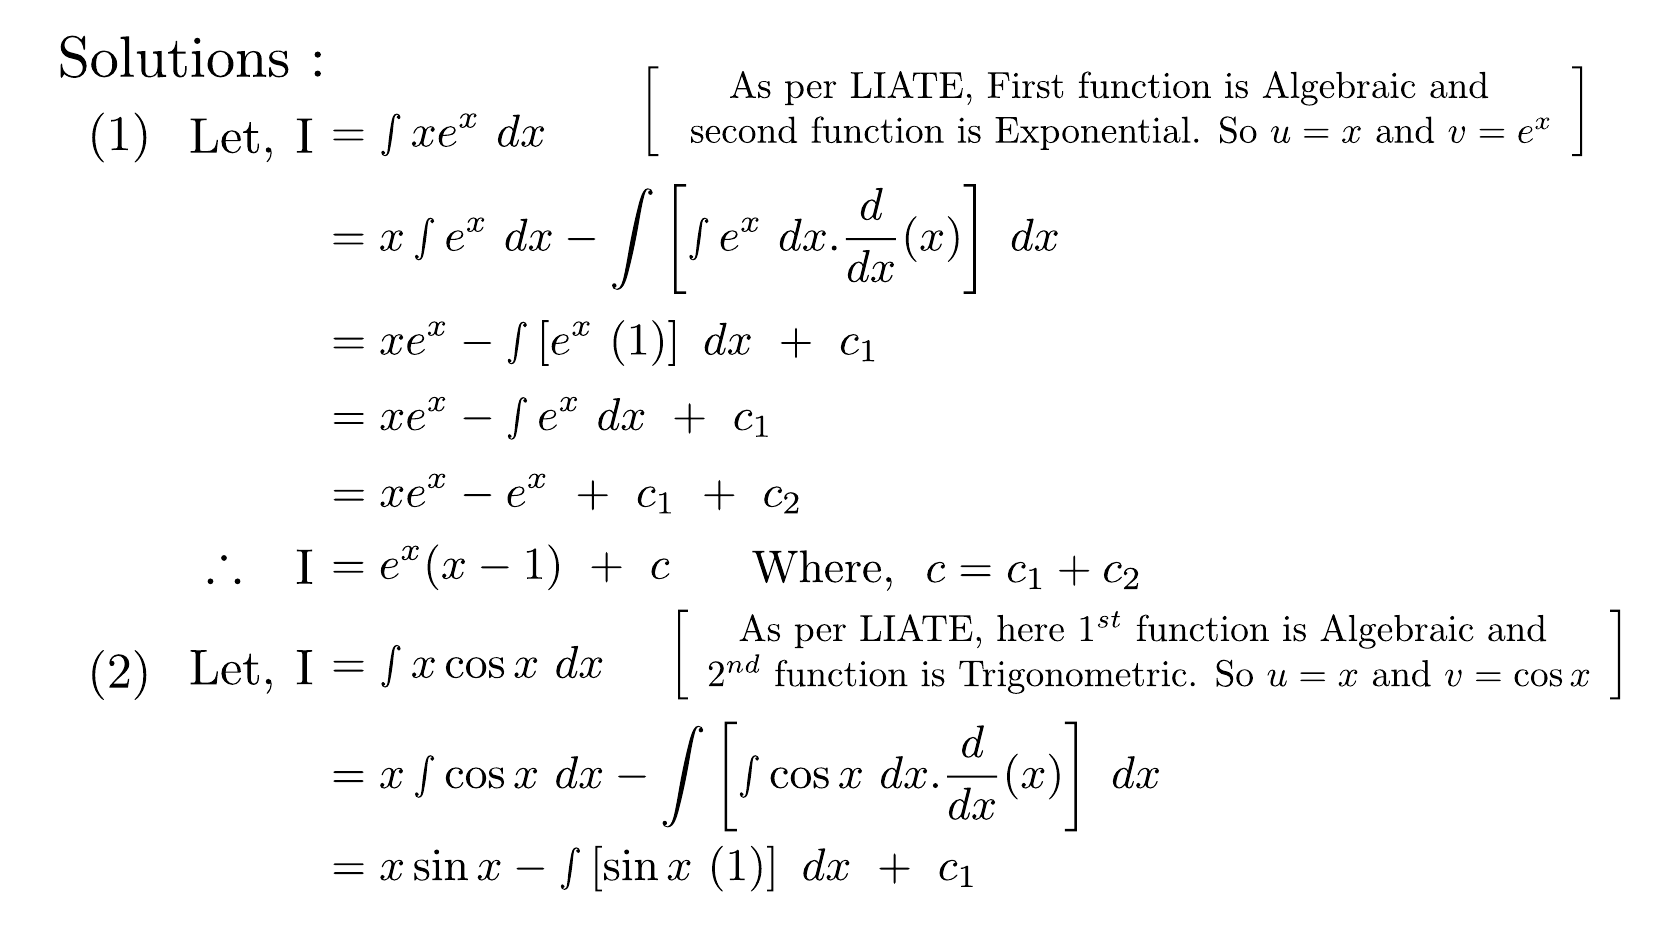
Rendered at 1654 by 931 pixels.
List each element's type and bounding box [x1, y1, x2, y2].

text_box [333, 644, 603, 688]
text_box [670, 609, 1621, 700]
text_box [752, 550, 1139, 591]
text_box [333, 473, 799, 514]
text_box [640, 66, 1583, 157]
title [47, 36, 1607, 898]
text_box [333, 320, 875, 366]
text_box [333, 845, 973, 892]
text_box [207, 555, 241, 585]
text_box [89, 650, 147, 700]
text_box [190, 118, 272, 163]
text_box [332, 721, 1160, 832]
text_box [190, 650, 272, 694]
text_box [60, 35, 321, 78]
text_box [89, 112, 147, 163]
text_box [296, 549, 313, 584]
text_box [296, 650, 313, 685]
text_box [332, 184, 1058, 294]
text_box [333, 396, 768, 440]
text_box [296, 118, 313, 153]
text_box [332, 544, 670, 591]
text_box [332, 113, 545, 157]
